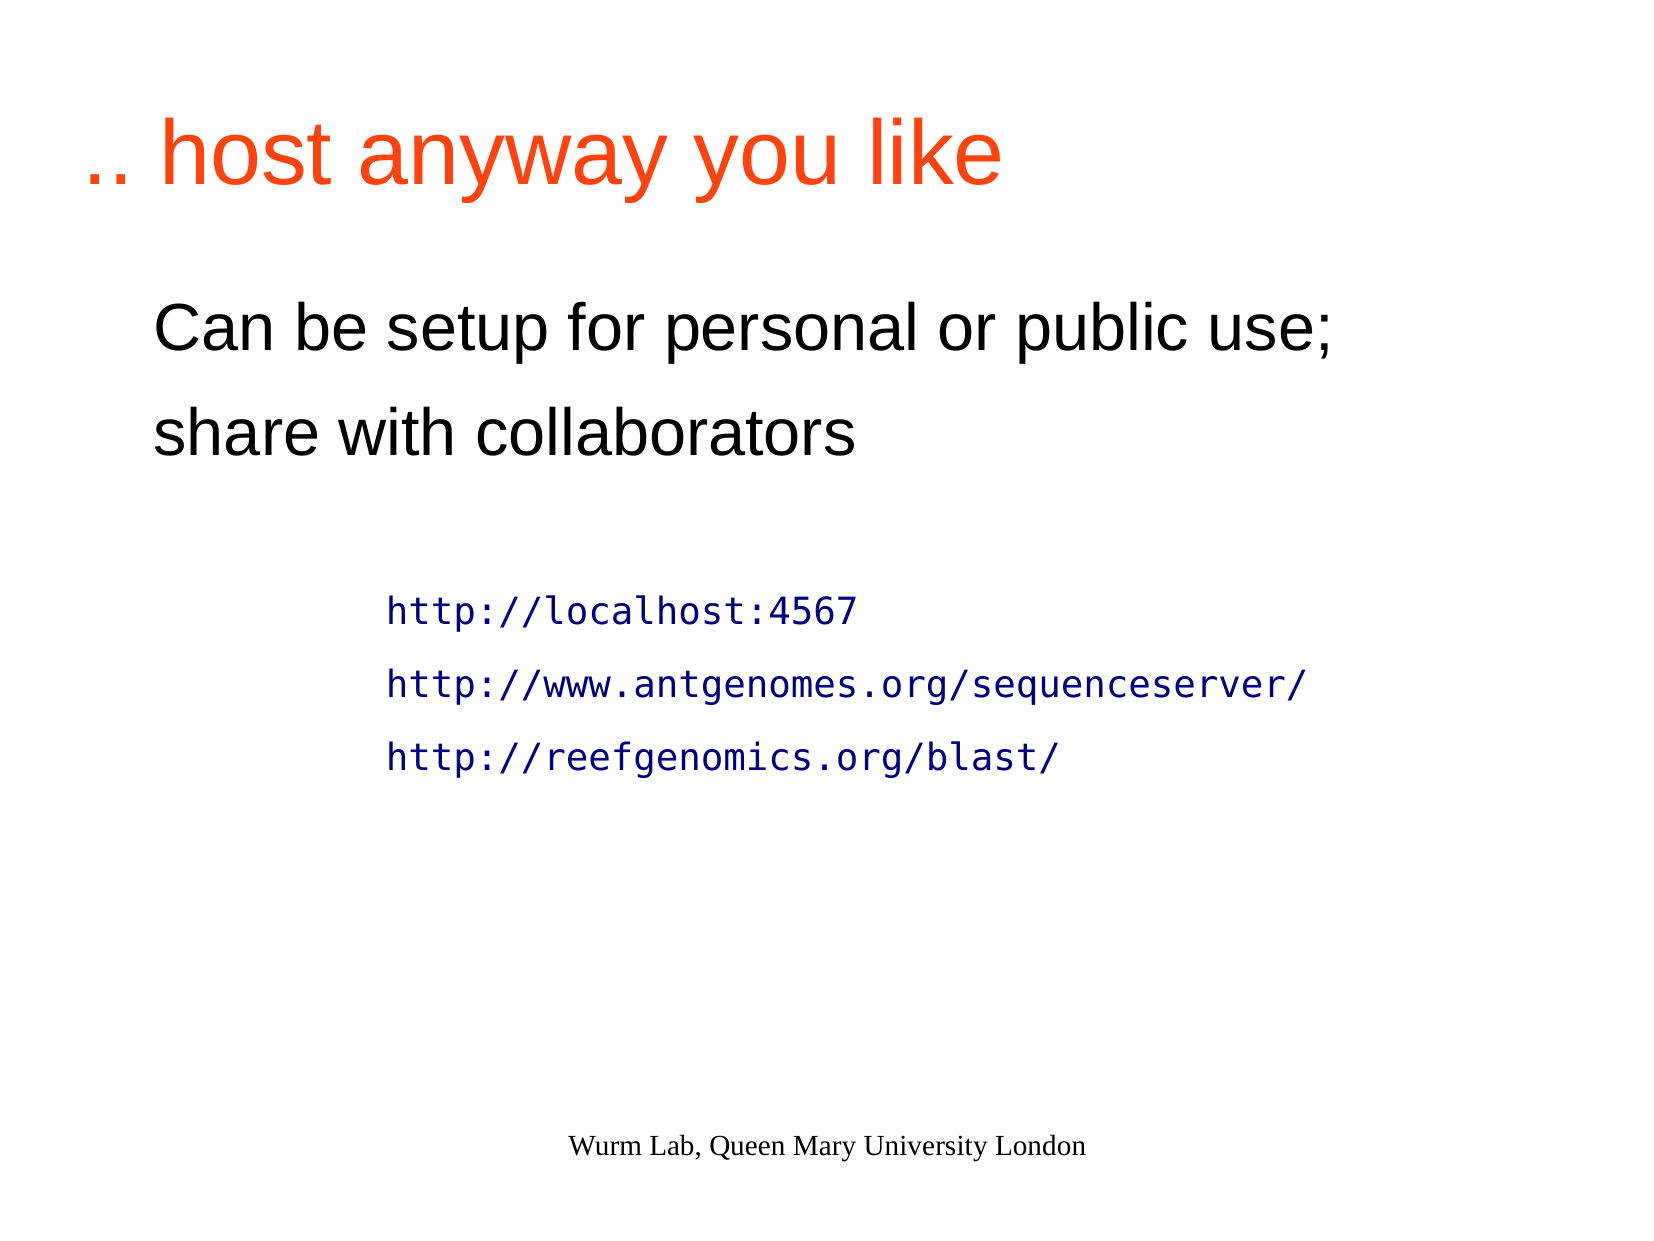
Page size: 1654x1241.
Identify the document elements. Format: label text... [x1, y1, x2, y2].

list Can be setup for personal or public use; share with collaborators [82, 290, 1571, 1010]
list http://localhost:4567 http://www.antgenomes.org/sequenceserver/ http://reefgenomics.org/blast/ [315, 589, 1366, 1086]
title .. host anyway you like [82, 49, 1571, 257]
